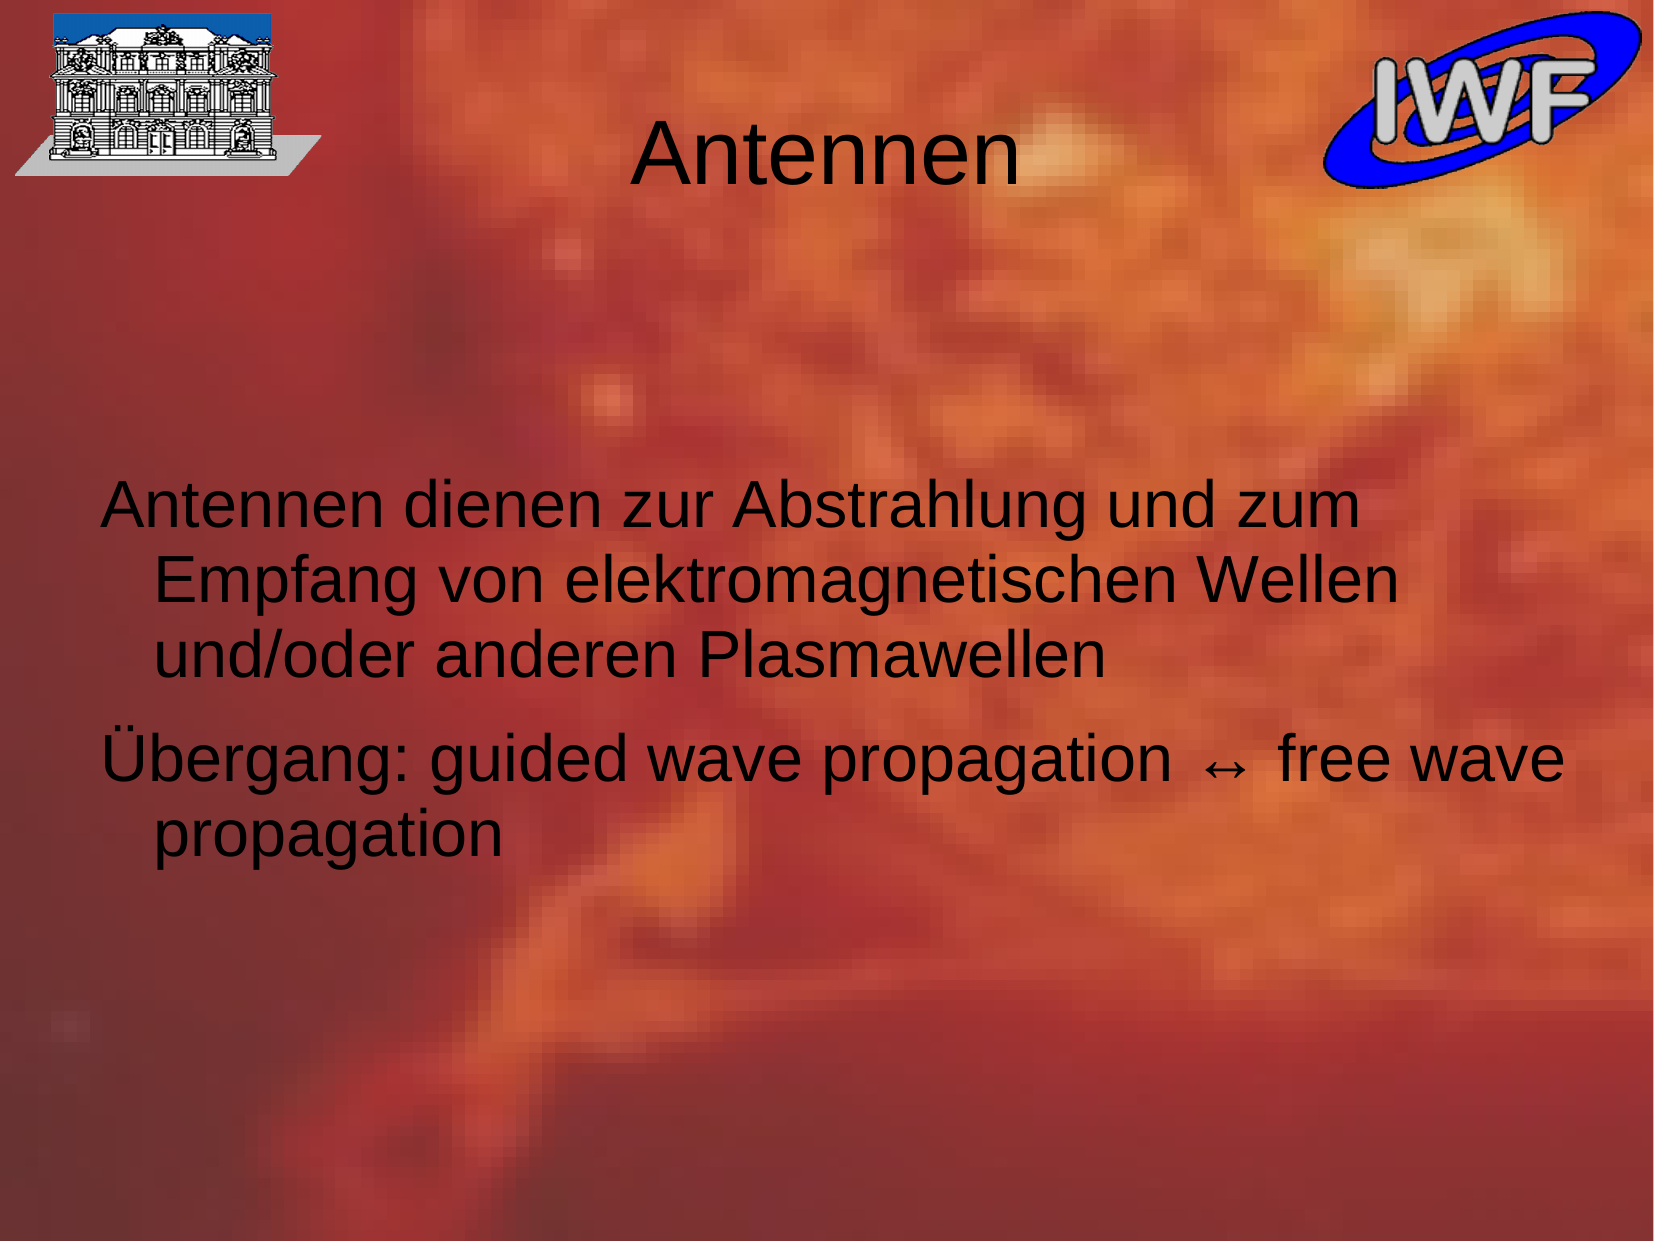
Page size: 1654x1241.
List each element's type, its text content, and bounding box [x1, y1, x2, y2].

picture [0, 0, 1654, 1241]
list Antennen dienen zur Abstrahlung und zum Empfang von elektromagnetischen Wellen und/oder anderen Plasmawellen Übergang: guided wave propagation ↔ free wave propagation [82, 467, 1571, 871]
title Antennen [82, 49, 1571, 257]
